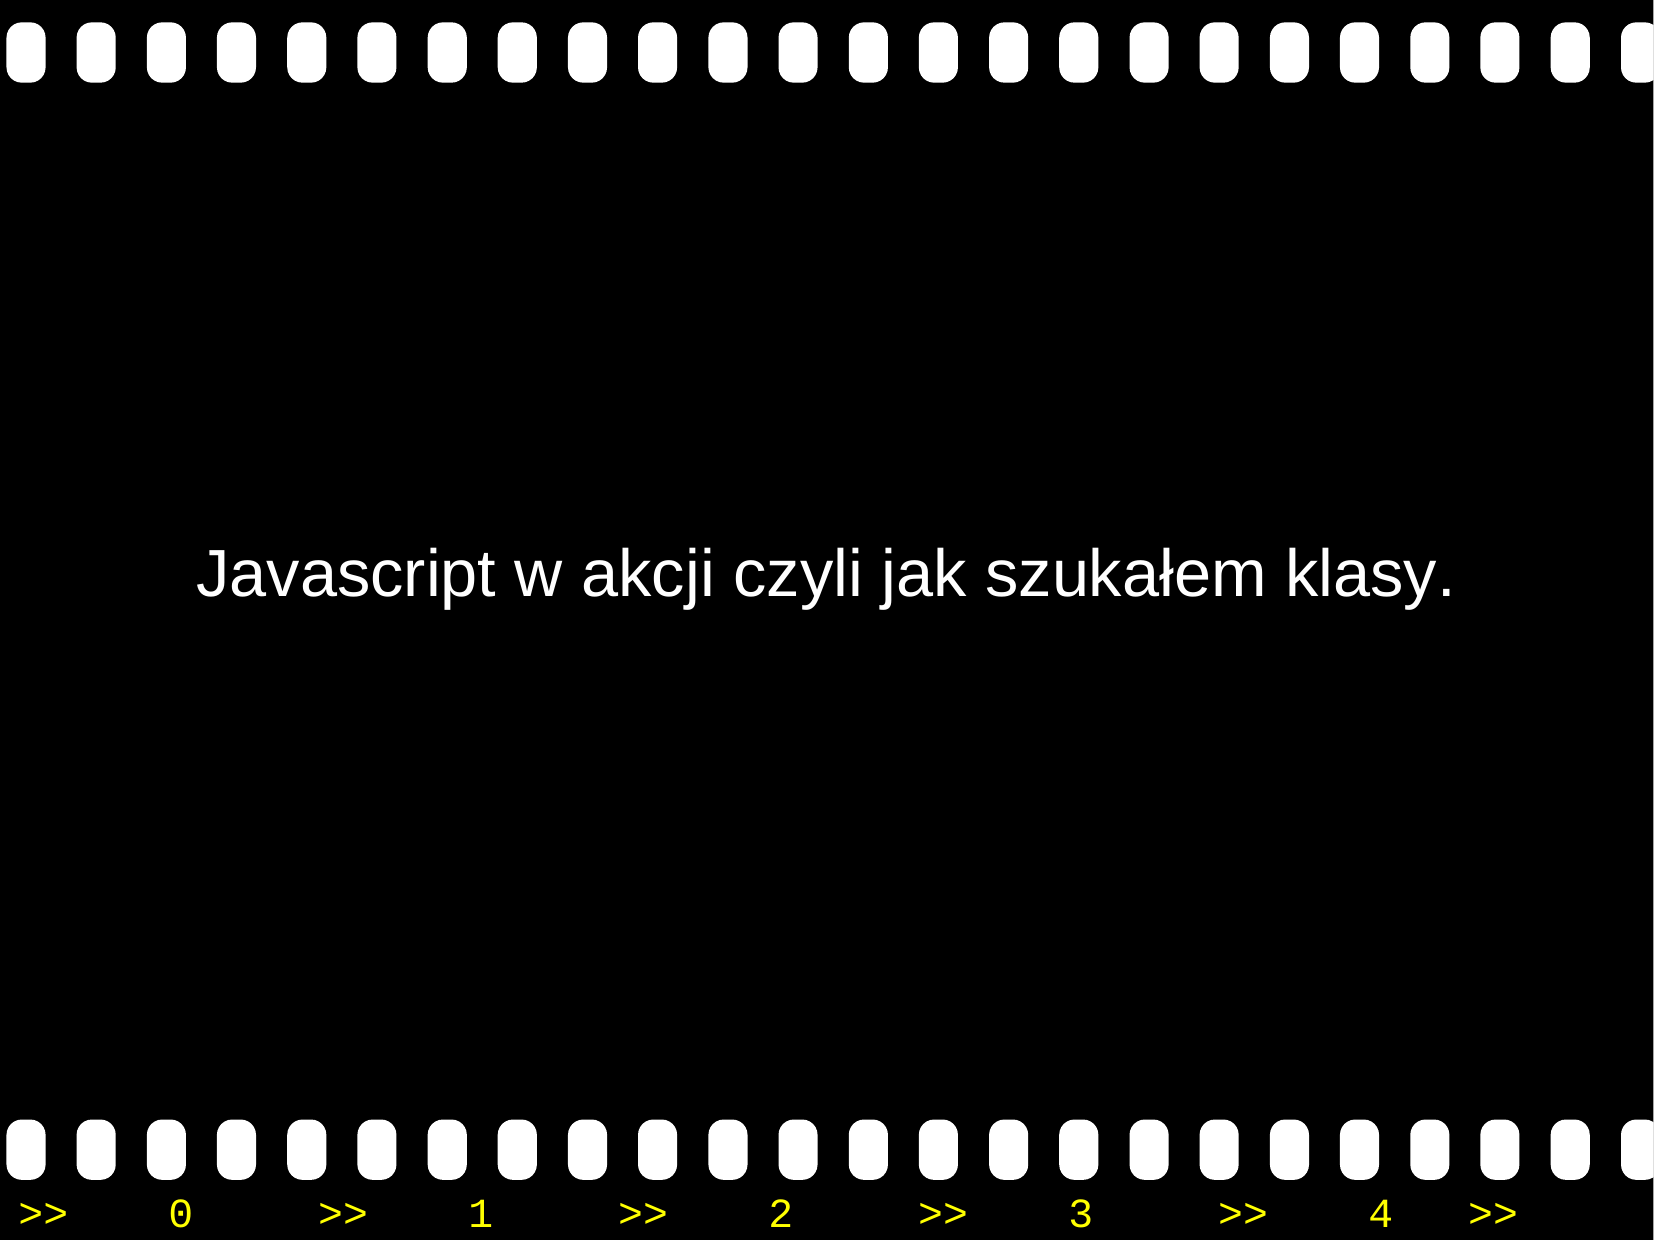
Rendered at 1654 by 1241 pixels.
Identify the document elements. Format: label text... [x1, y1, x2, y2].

subtitle Javascript w akcji czyli jak szukałem klasy. [82, 99, 1571, 1140]
